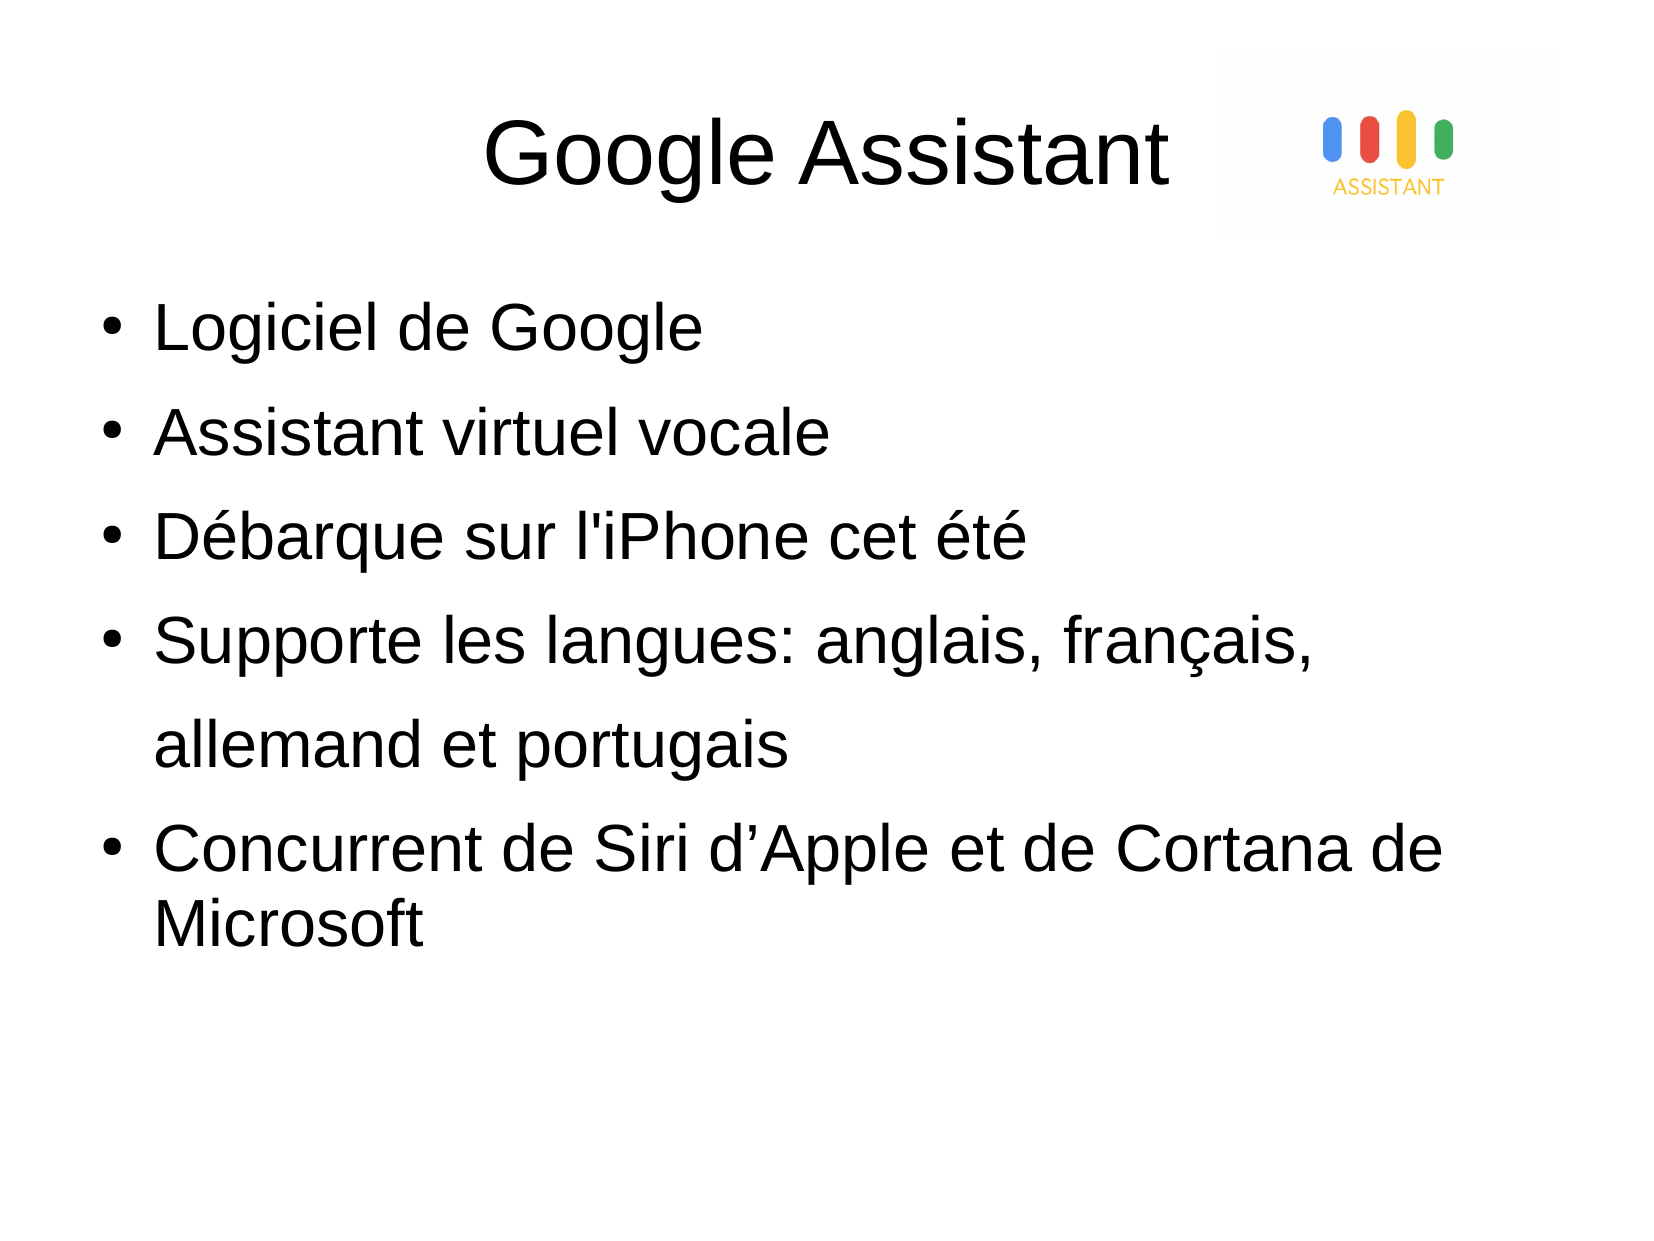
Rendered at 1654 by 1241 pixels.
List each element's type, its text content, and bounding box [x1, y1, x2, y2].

title Google Assistant [82, 49, 1571, 257]
list Logiciel de Google Assistant virtuel vocale Débarque sur l'iPhone cet été Supporte les langues: anglais, français, allemand et portugais Concurrent de Siri d’Apple et de Cortana de Microsoft [82, 290, 1571, 1010]
picture [1215, 53, 1561, 241]
